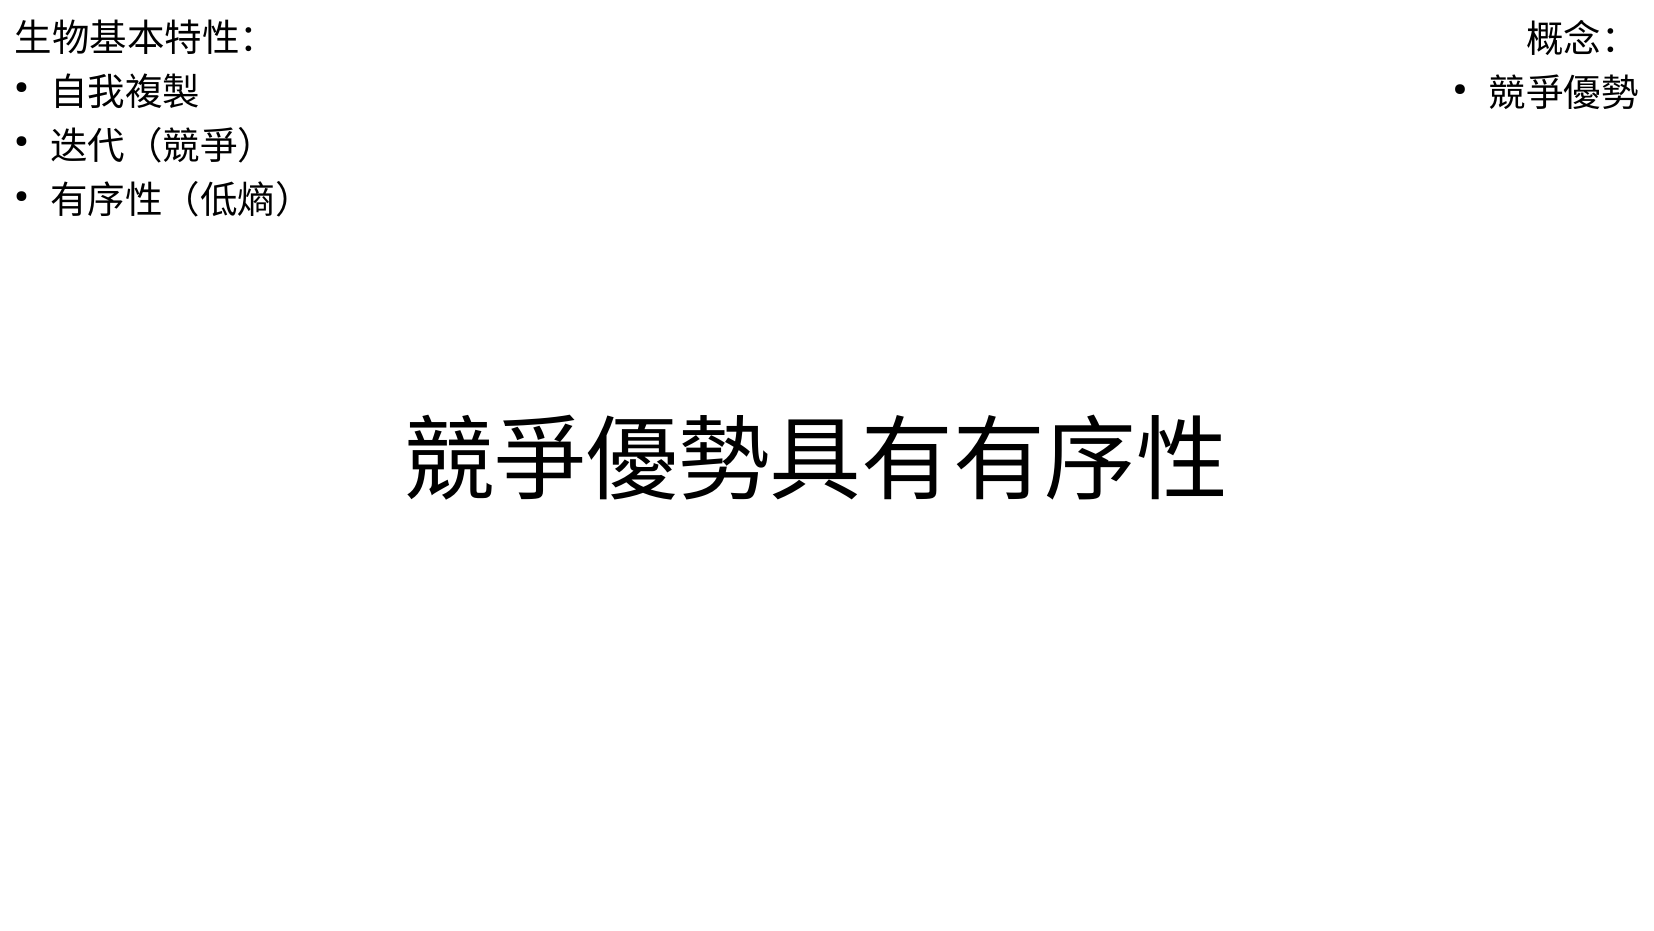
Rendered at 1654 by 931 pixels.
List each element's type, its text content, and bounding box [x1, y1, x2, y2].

title 競爭優勢具有有序性 [71, 375, 1561, 531]
text_box 生物基本特性： 自我複製 迭代（競爭） 有序性（低熵） [0, 0, 391, 213]
text_box 概念： 競爭優勢 [1263, 1, 1654, 166]
